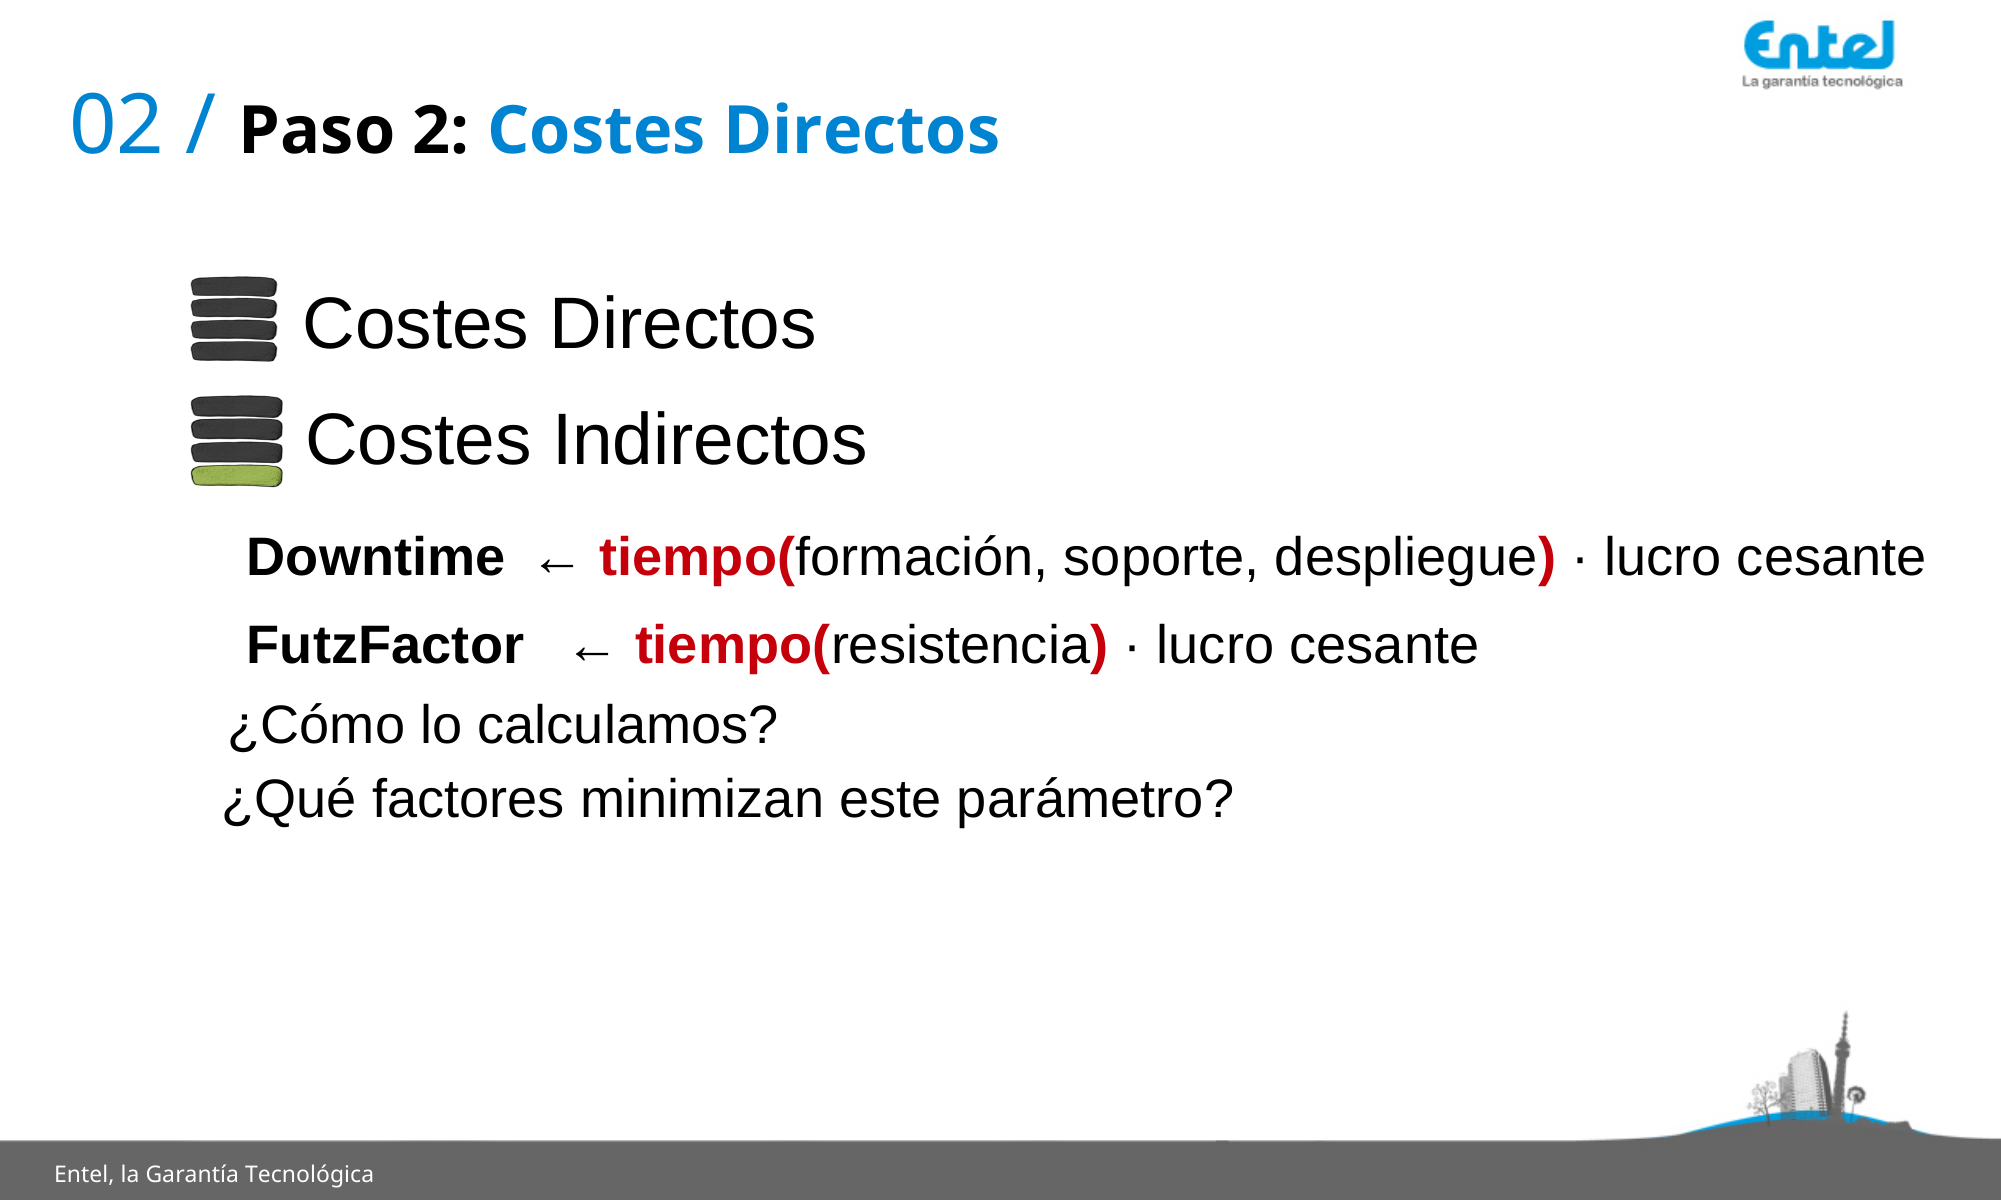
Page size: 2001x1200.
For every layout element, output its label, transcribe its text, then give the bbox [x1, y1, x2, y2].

text_box Downtime [232, 513, 522, 594]
picture [0, 0, 2001, 1200]
text_box Costes Indirectos [290, 383, 884, 487]
text_box ¿Qué factores minimizan este parámetro? [206, 755, 1266, 836]
text_box Entel, la Garantía Tecnológica [39, 1137, 966, 1198]
text_box Costes Directos [287, 268, 833, 371]
text_box ¿Cómo lo calculamos? [212, 682, 811, 762]
text_box 02 / Paso 2: Costes Directos [51, 61, 1625, 202]
text_box FutzFactor [232, 602, 540, 682]
text_box ← tiempo(formación, soporte, despliegue) · lucro cesante [522, 513, 1940, 594]
text_box ← tiempo(resistencia) · lucro cesante [550, 602, 1492, 683]
